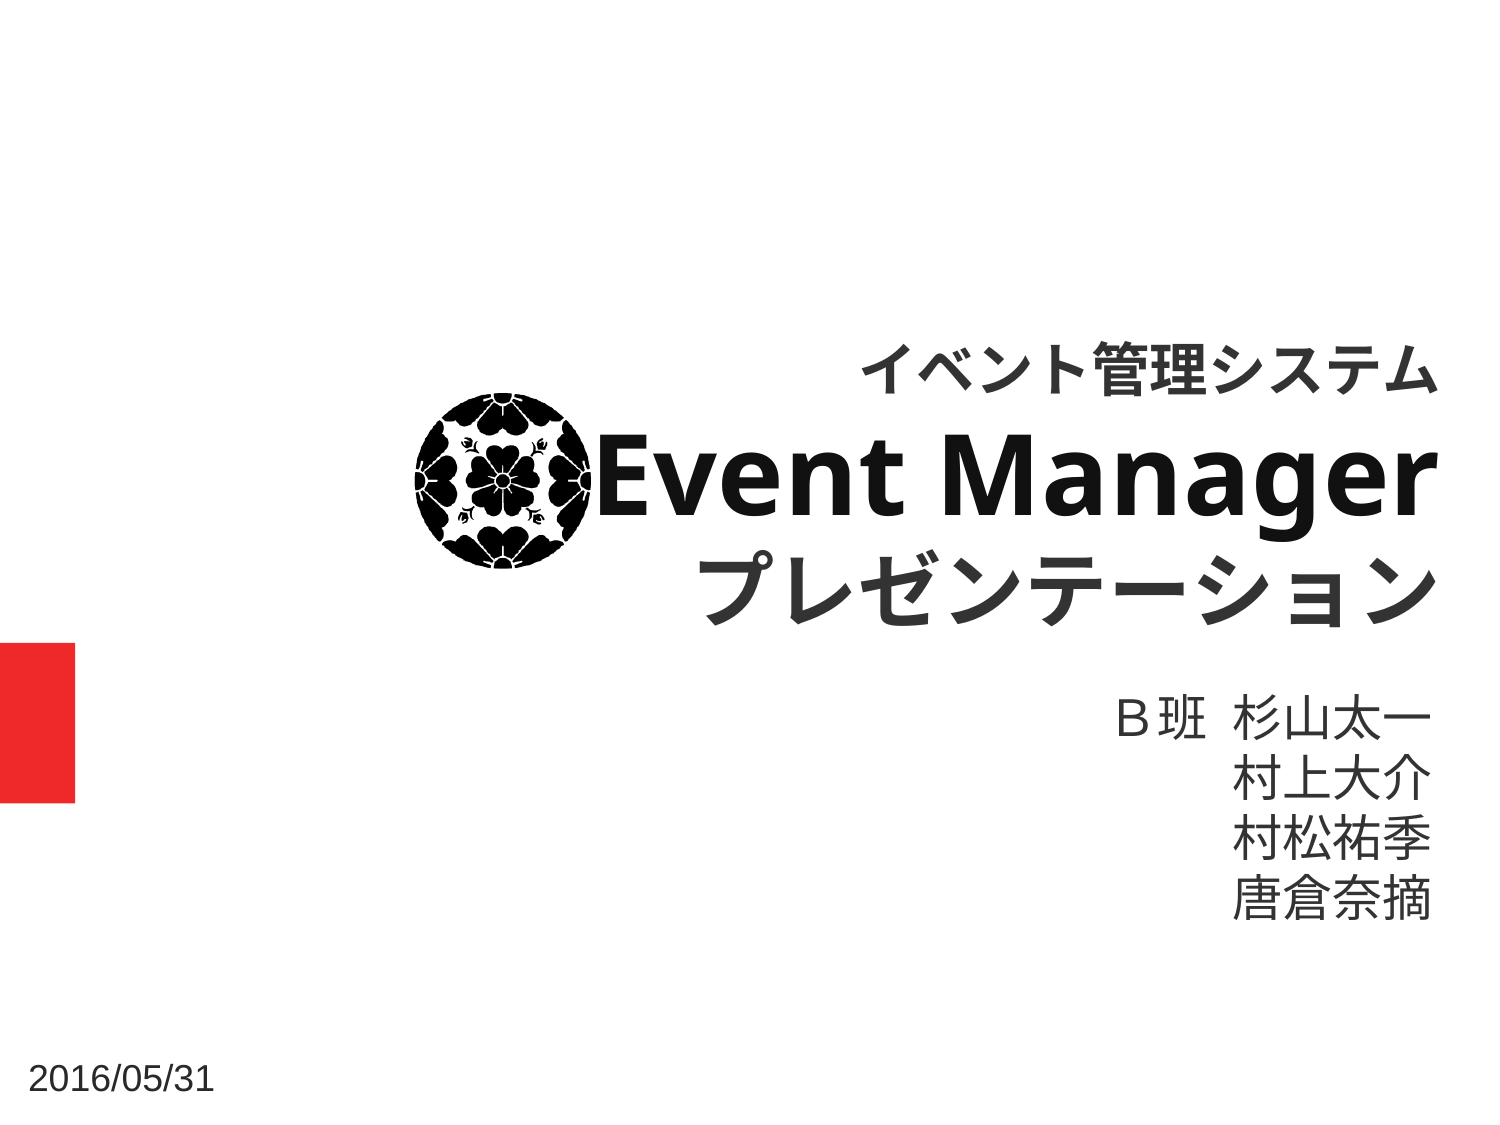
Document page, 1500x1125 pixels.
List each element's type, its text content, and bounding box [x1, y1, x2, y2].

title イベント管理システム Event Manager プレゼンテーション [236, 332, 1441, 638]
text_box 2016/05/31 [0, 1051, 230, 1108]
title Ｂ班 杉山太一 村上大介 村松祐季 唐倉奈摘 [1051, 673, 1489, 941]
picture [413, 391, 592, 569]
